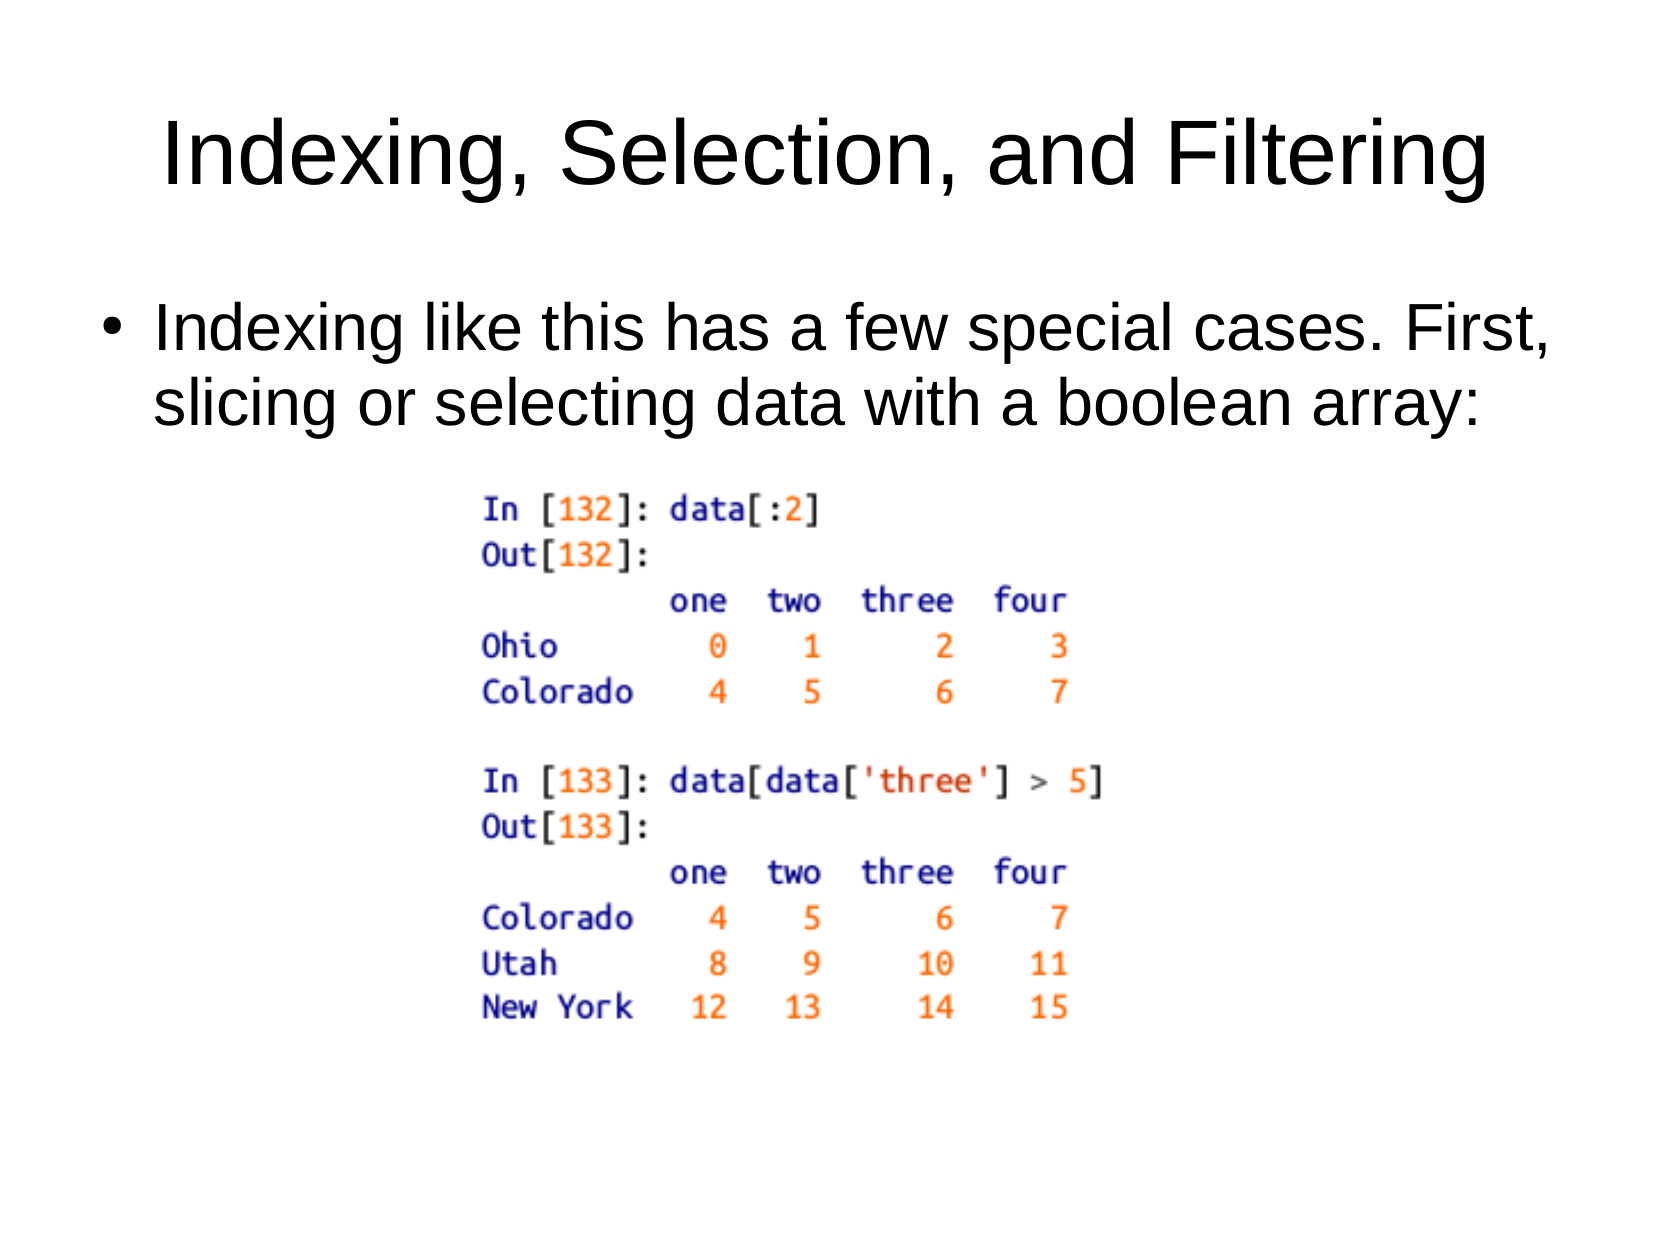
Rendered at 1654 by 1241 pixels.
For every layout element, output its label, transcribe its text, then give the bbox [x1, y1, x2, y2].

picture [478, 480, 1126, 1036]
list Indexing like this has a few special cases. First, slicing or selecting data with a boolean array: [82, 290, 1571, 1010]
title Indexing, Selection, and Filtering [82, 49, 1571, 257]
